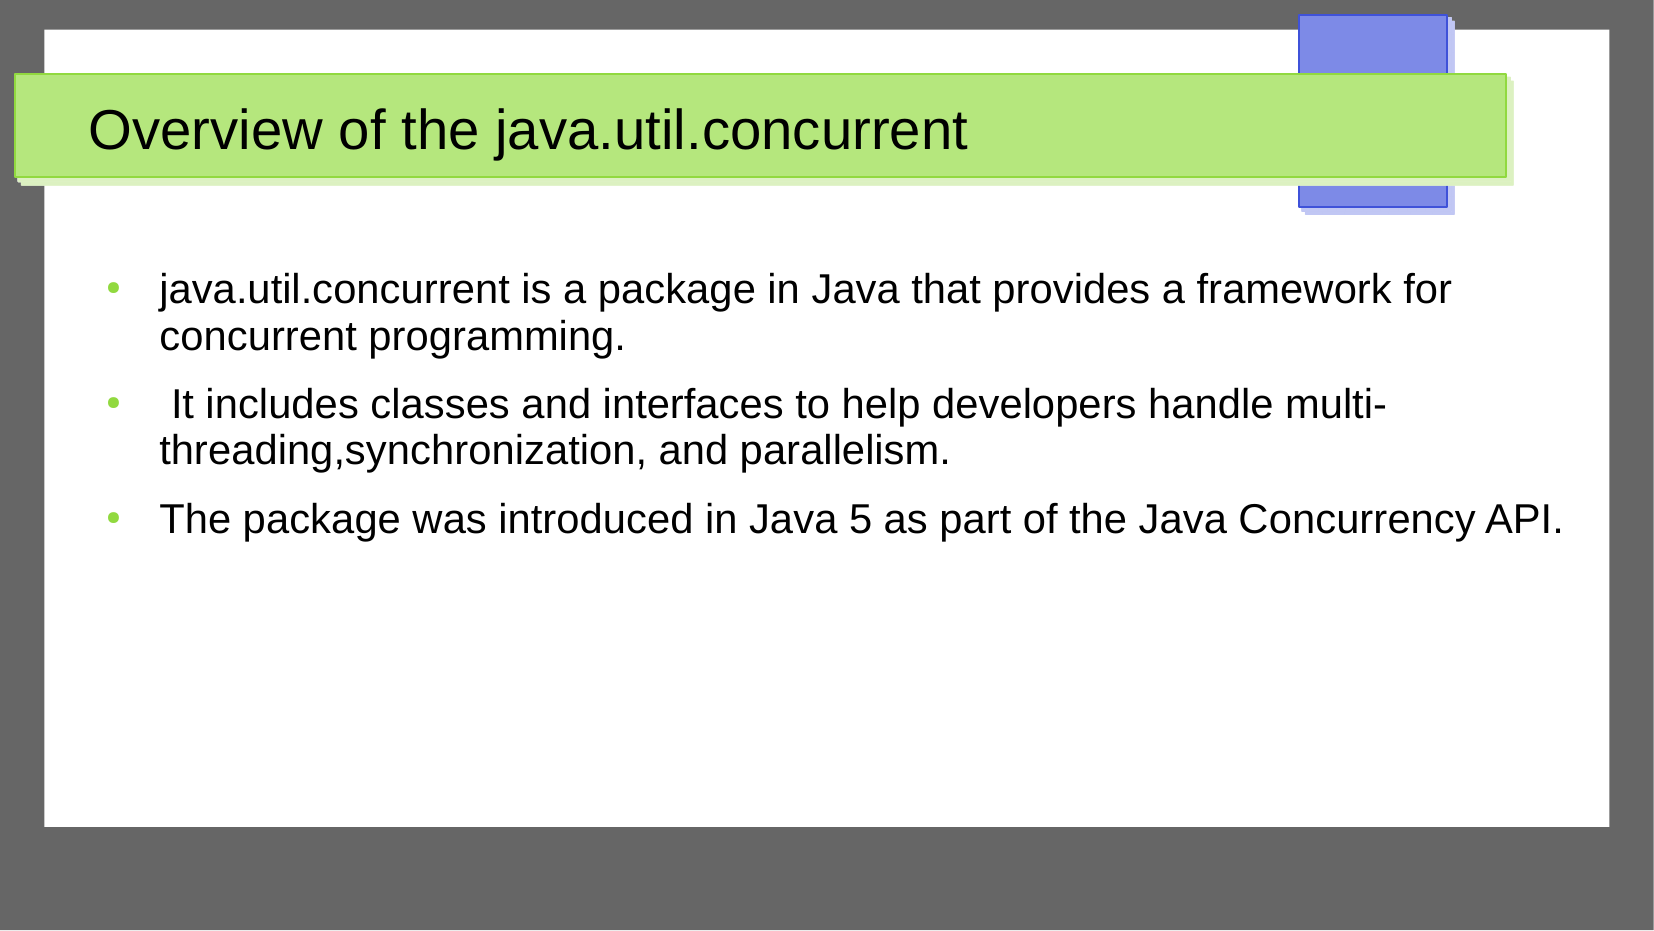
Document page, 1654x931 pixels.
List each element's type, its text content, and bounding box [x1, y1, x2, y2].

title Overview of the java.util.concurrent [88, 98, 1506, 225]
list java.util.concurrent is a package in Java that provides a framework for concurrent programming. It includes classes and interfaces to help developers handle multi-threading,synchronization, and parallelism. The package was introduced in Java 5 as part of the Java Concurrency API. [88, 265, 1565, 857]
